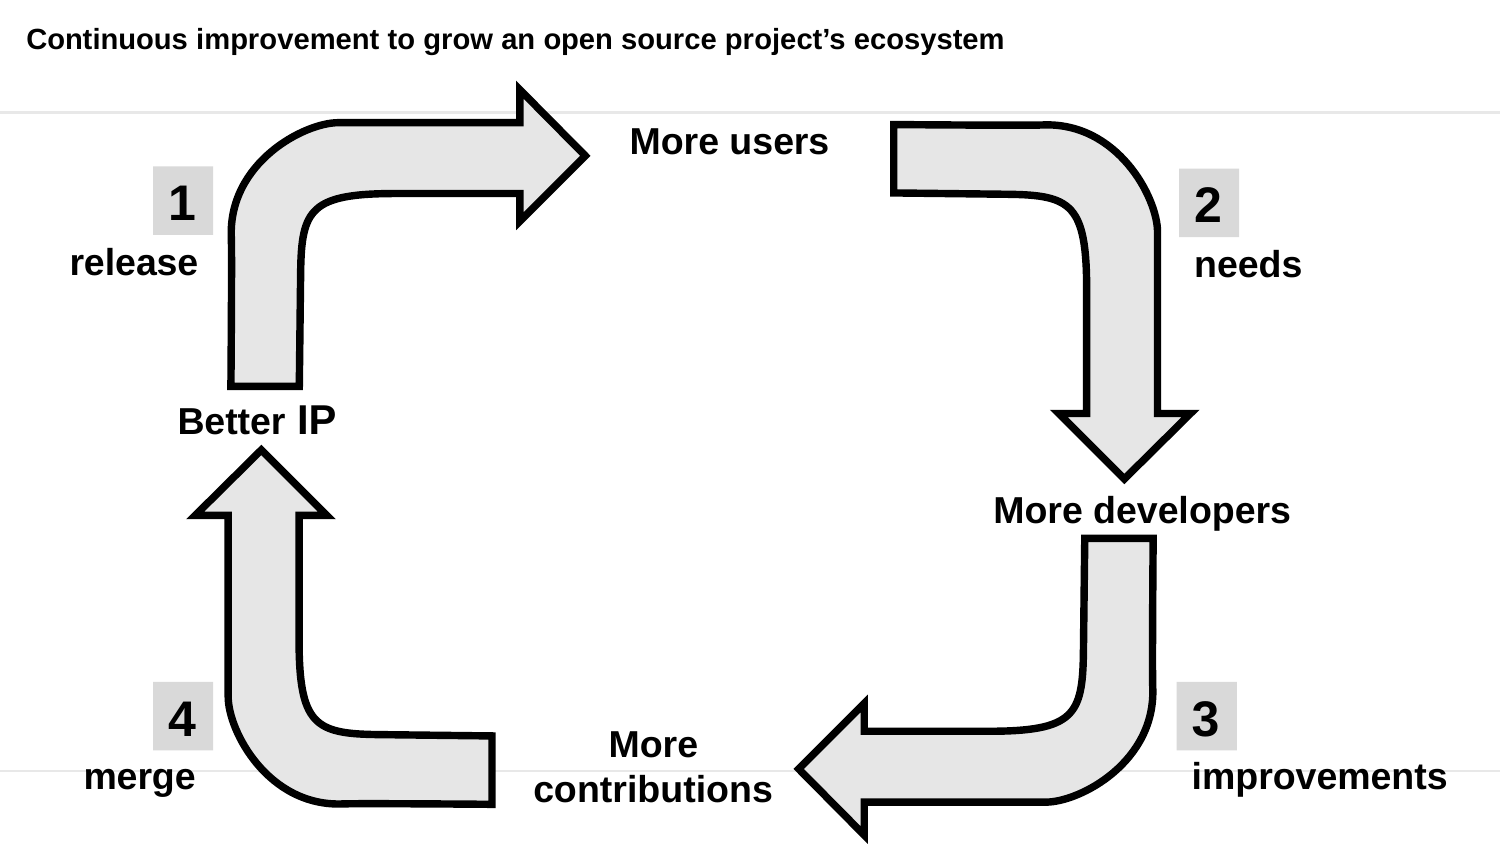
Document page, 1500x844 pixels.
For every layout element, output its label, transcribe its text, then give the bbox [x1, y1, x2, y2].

text_box 3 [1176, 681, 1237, 750]
text_box 2 [1201, 193, 1212, 209]
text_box Better IP [52, 355, 462, 480]
title Continuous improvement to grow an open source project’s ecosystem [15, 15, 1052, 61]
text_box More developers [937, 447, 1347, 571]
picture [226, 79, 592, 391]
text_box needs [1201, 238, 1378, 288]
picture [889, 120, 1201, 485]
picture [185, 443, 497, 809]
text_box More users [591, 77, 868, 202]
text_box merge [38, 750, 185, 800]
text_box 4 [153, 681, 185, 750]
picture [792, 533, 1158, 844]
text_box More contributions [475, 703, 792, 828]
text_box 2 [1201, 168, 1240, 238]
text_box improvements [1176, 750, 1500, 800]
text_box 4 [175, 710, 184, 724]
text_box 1 [153, 166, 214, 235]
text_box release [40, 235, 214, 285]
